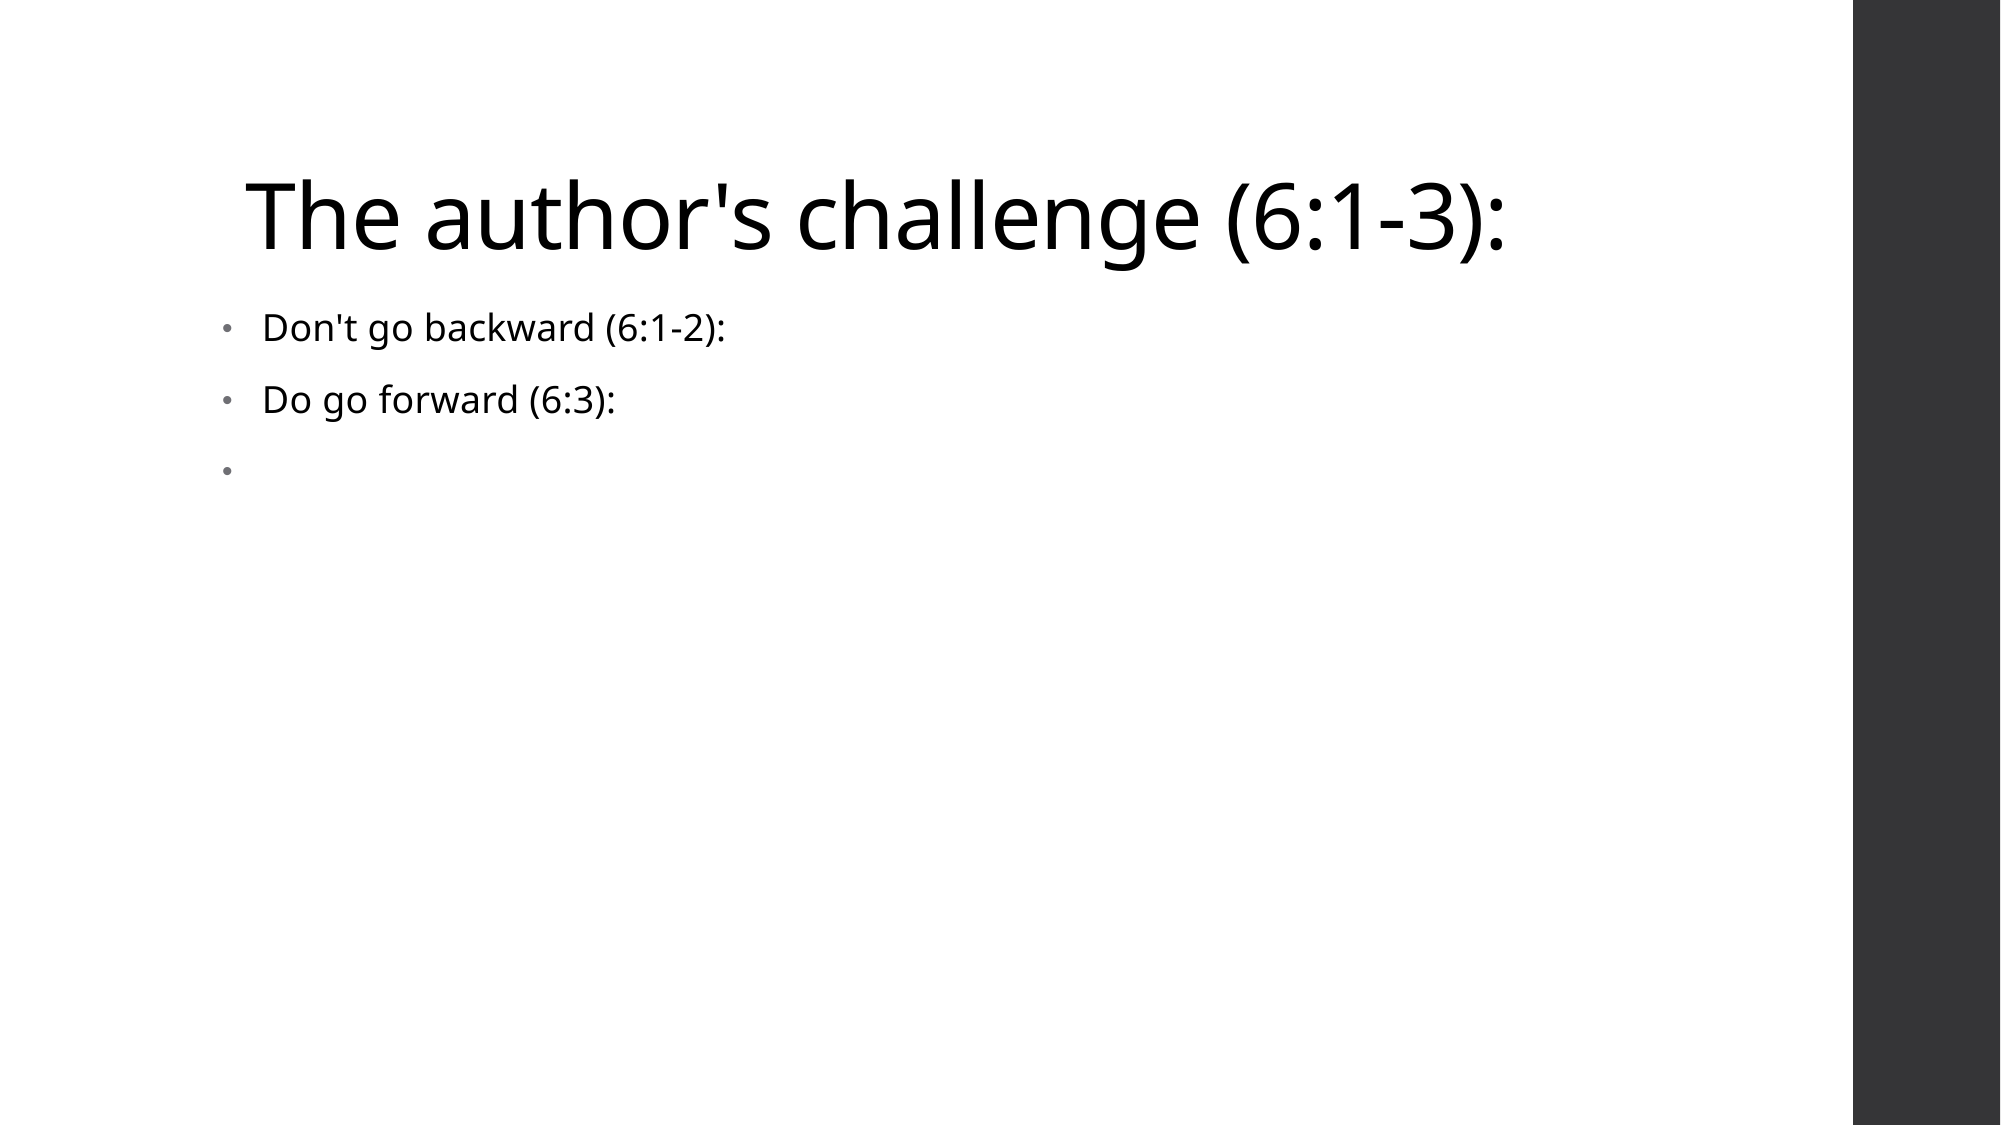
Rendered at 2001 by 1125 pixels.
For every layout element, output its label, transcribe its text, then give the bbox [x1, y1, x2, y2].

list Don't go backward (6:1-2): Do go forward (6:3): [206, 299, 1617, 1014]
title The author's challenge (6:1-3): [206, 60, 1797, 278]
